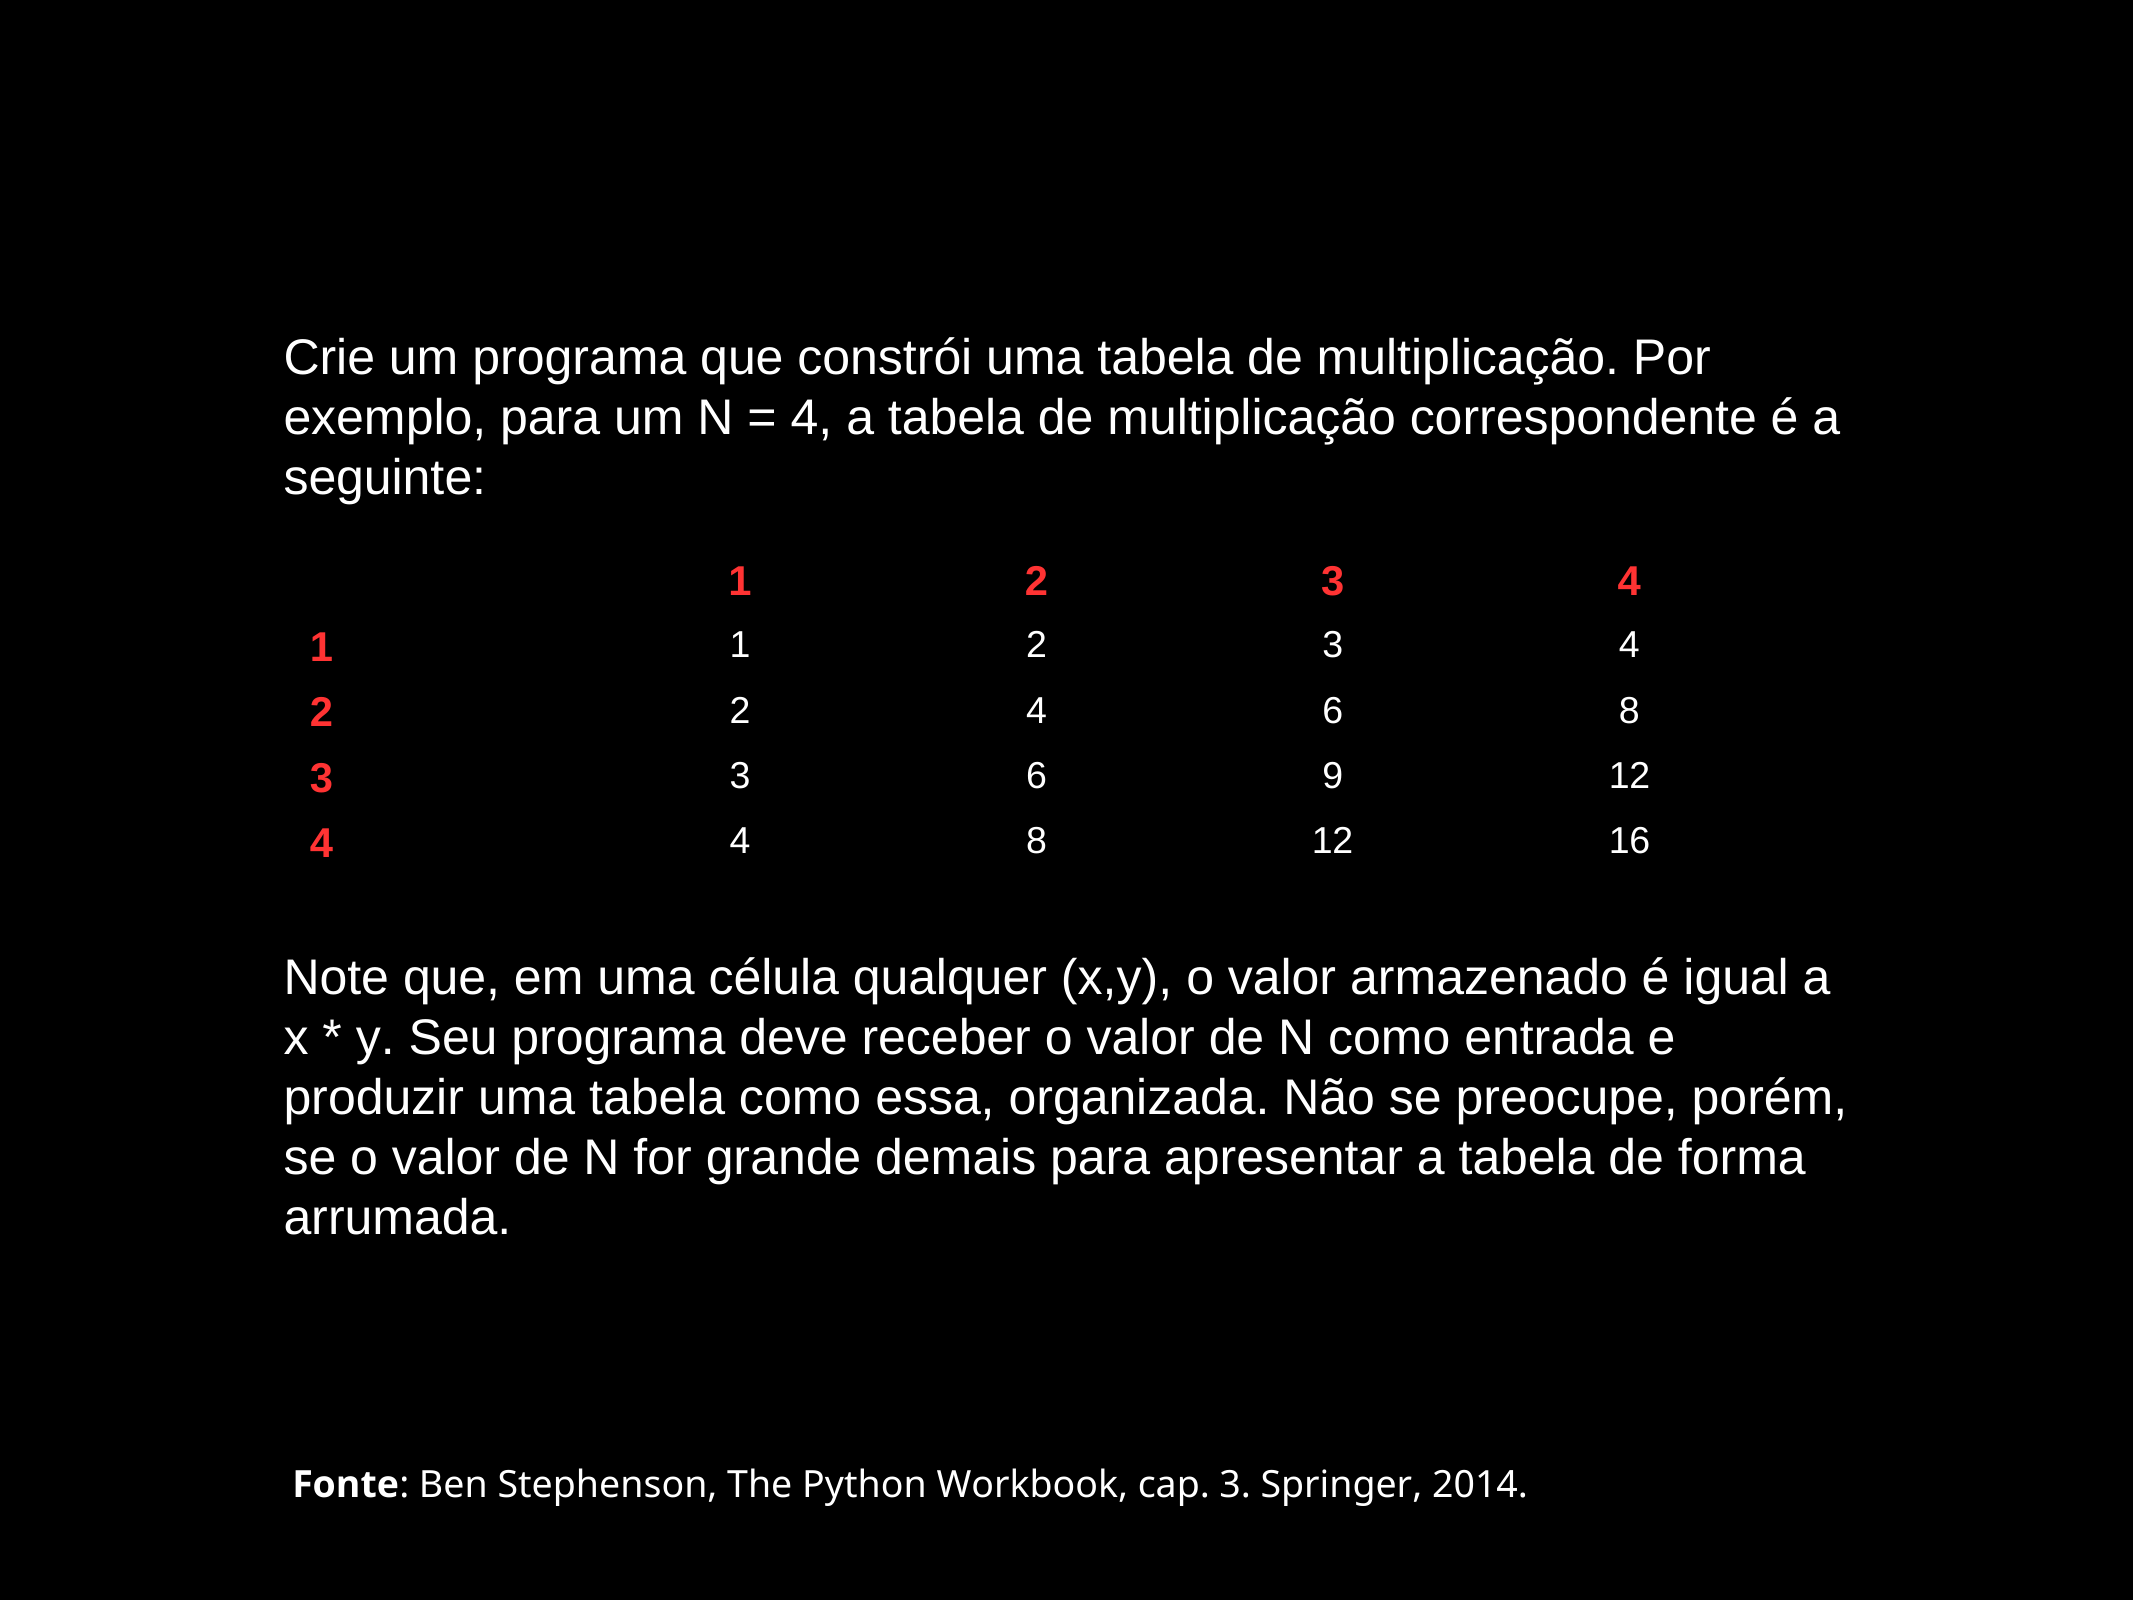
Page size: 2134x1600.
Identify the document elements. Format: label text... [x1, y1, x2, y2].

table_cell 2 [592, 681, 888, 747]
table_header 4 [1481, 551, 1778, 616]
table_cell 3 [1185, 616, 1481, 681]
table_header [295, 551, 592, 616]
table_cell 8 [888, 812, 1185, 878]
table_cell 2 [888, 616, 1185, 681]
table_header 2 [888, 551, 1185, 616]
table_cell 6 [888, 747, 1185, 812]
table_header 3 [1185, 551, 1481, 616]
table_cell 4 [295, 812, 592, 878]
table_cell 1 [295, 616, 592, 681]
table_cell 2 [295, 681, 592, 747]
table_cell 12 [1185, 812, 1481, 878]
table_cell 3 [295, 747, 592, 812]
table_header 1 [592, 551, 888, 616]
table_cell 3 [592, 747, 888, 812]
title Crie um programa que constrói uma tabela de multiplicação. Por exemplo, para um N = 4, a tabela de multiplicação correspondente é a seguinte: Note que, em uma célula qualquer (x,y), o valor armazenado é igual a x * y. Seu programa deve receber o valor de N como entrada e produzir uma tabela como essa, organizada. Não se preocupe, porém, se o valor de N for grande demais para apresentar a tabela de forma arrumada. [283, 175, 1855, 1394]
table_cell 1 [592, 616, 888, 681]
table_cell 12 [1481, 747, 1778, 812]
table_cell 4 [1481, 616, 1778, 681]
table_cell 4 [888, 681, 1185, 747]
table_cell 8 [1481, 681, 1778, 747]
table_cell 9 [1185, 747, 1481, 812]
table_cell 4 [592, 812, 888, 878]
table_cell 6 [1185, 681, 1481, 747]
table_cell 16 [1481, 812, 1778, 878]
text_box Fonte: Ben Stephenson, The Python Workbook, cap. 3. Springer, 2014. [277, 1452, 1625, 1558]
